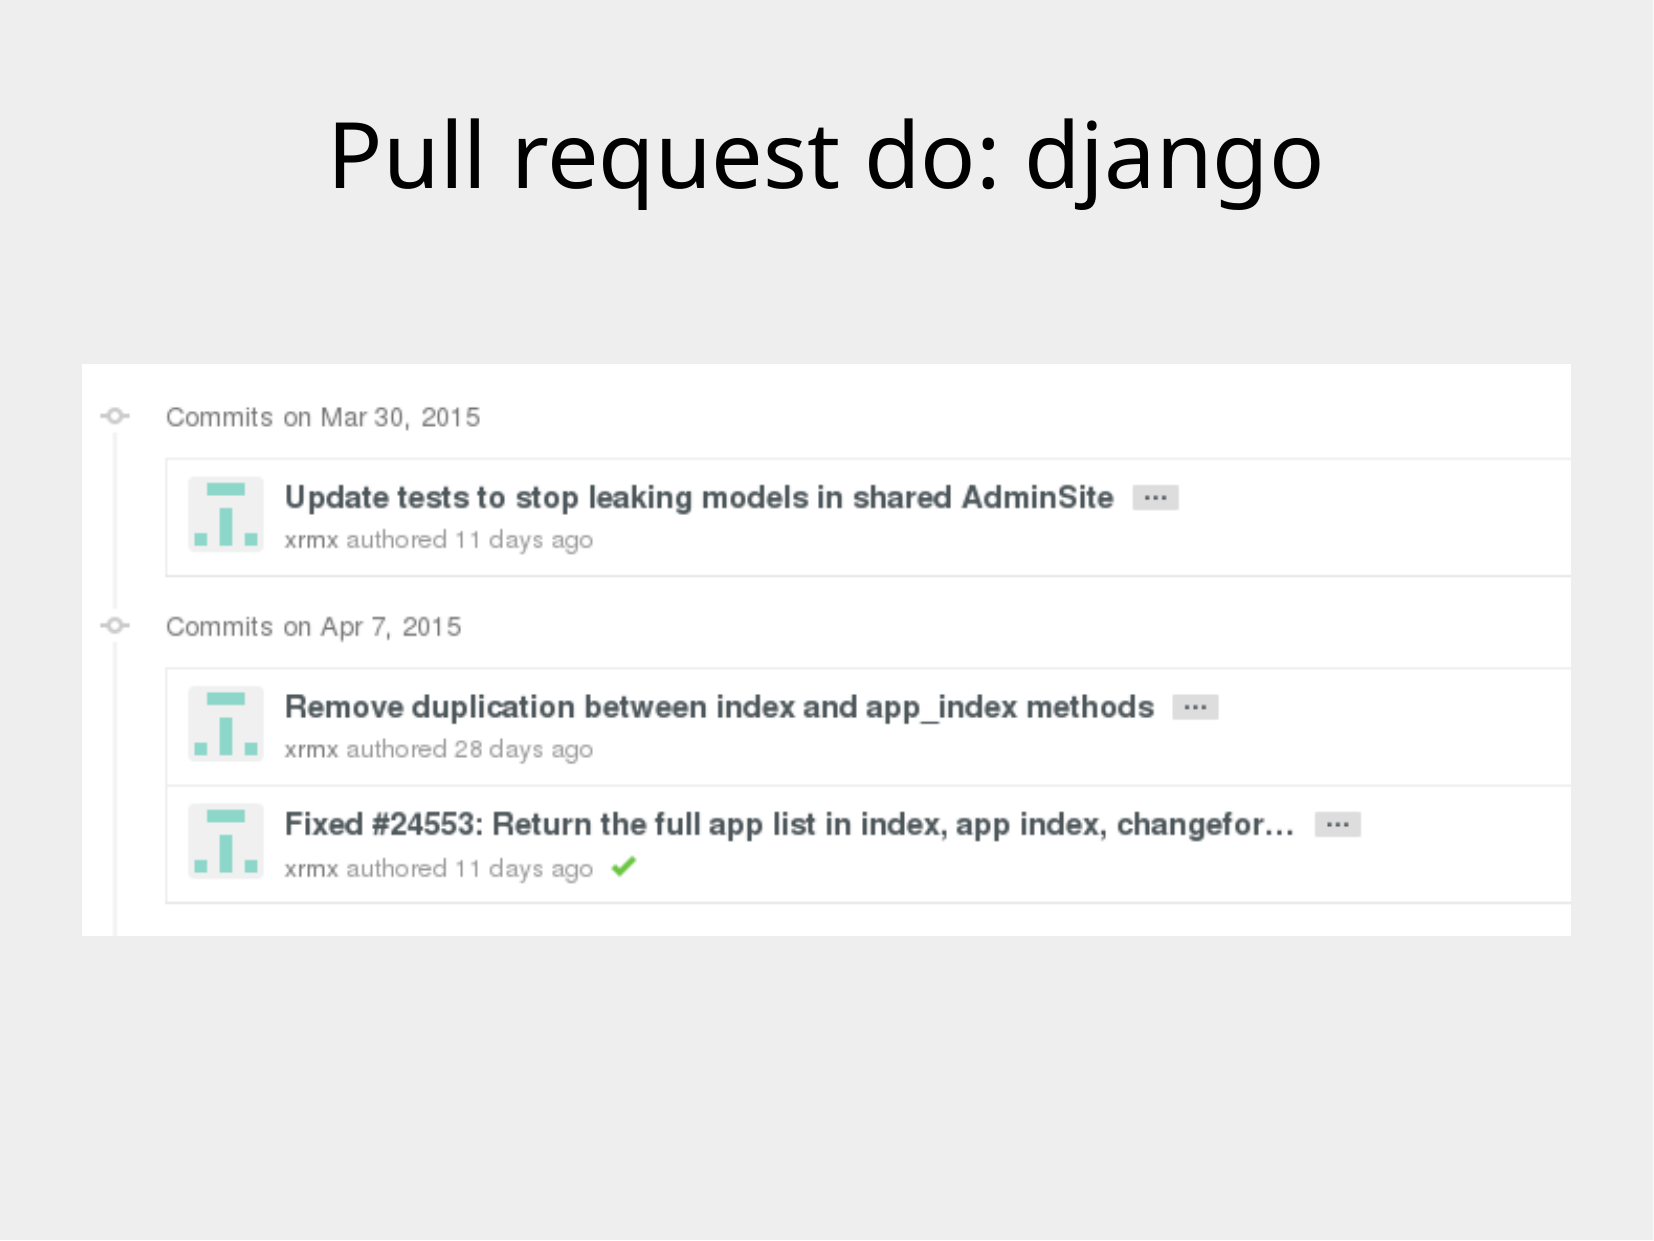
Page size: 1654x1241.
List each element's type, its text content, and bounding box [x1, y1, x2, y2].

title Pull request do: django [82, 49, 1571, 257]
picture [82, 364, 1571, 936]
